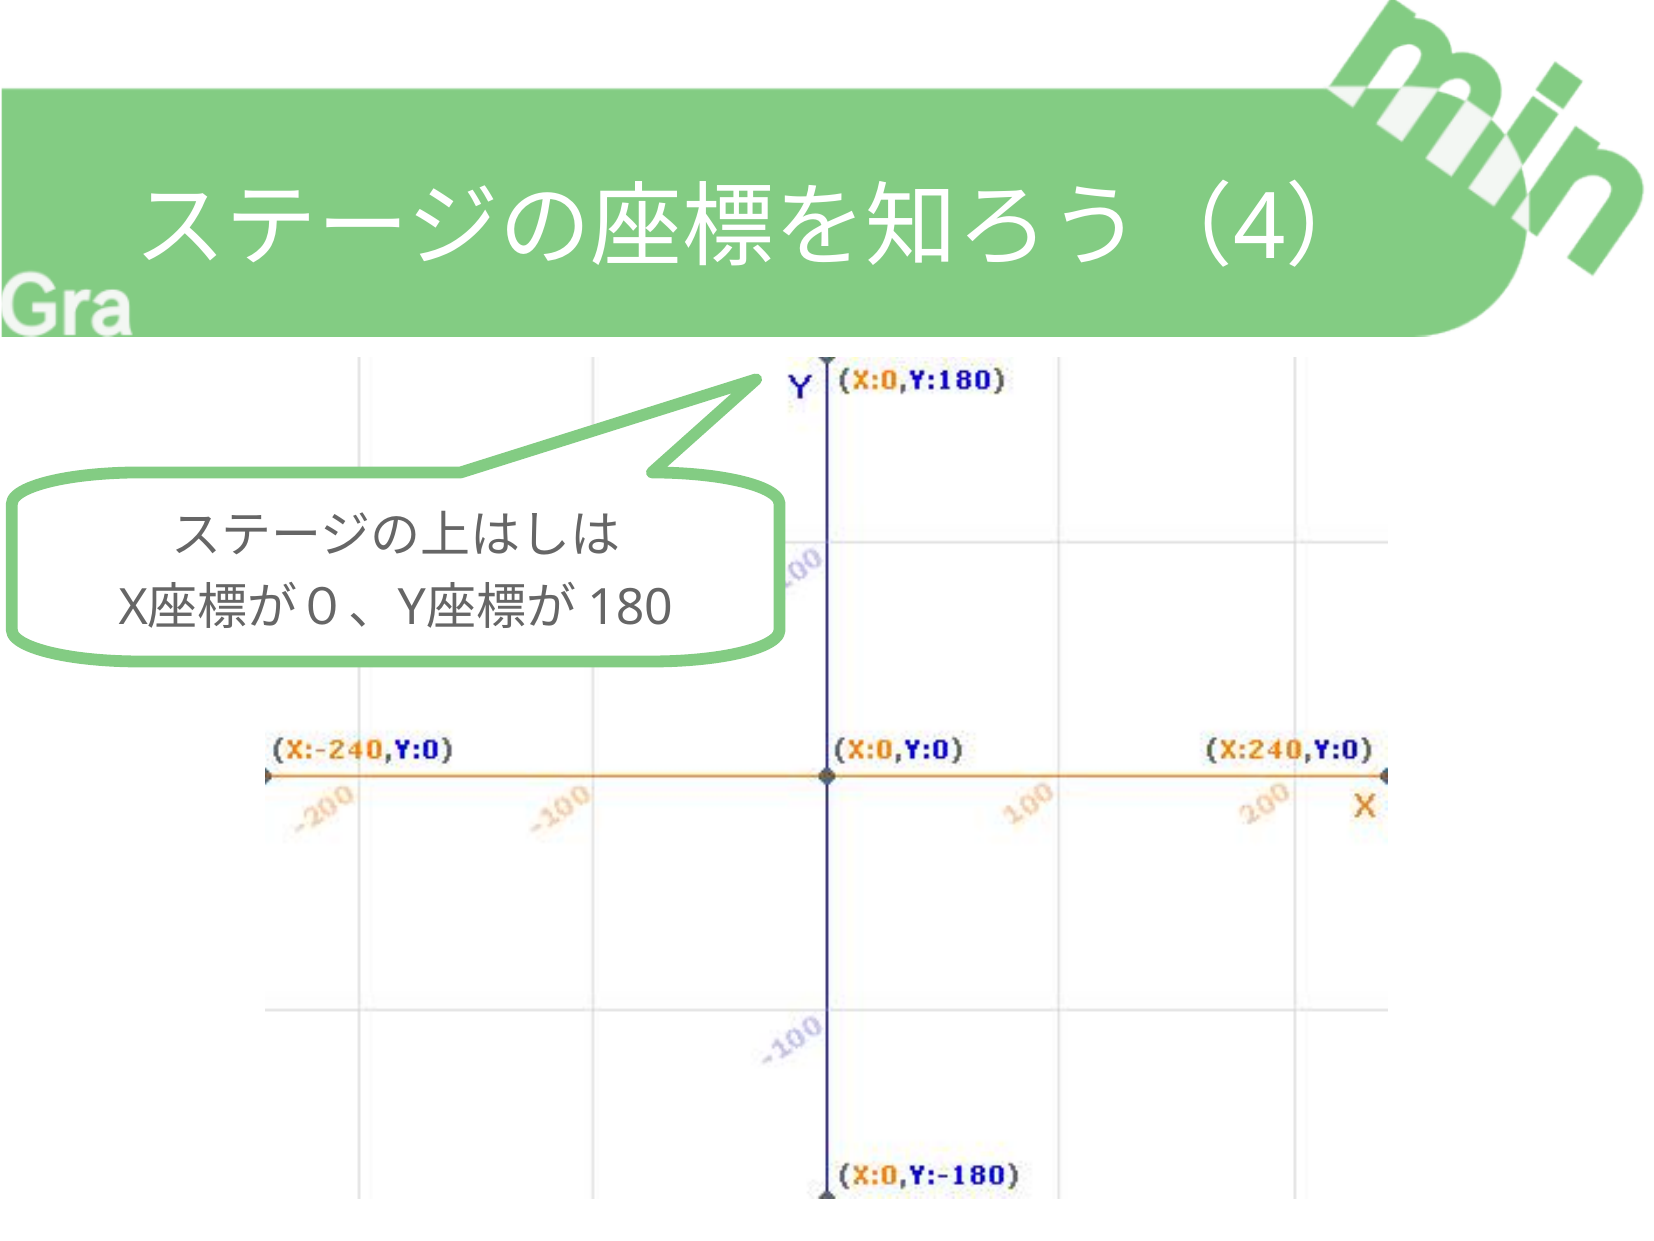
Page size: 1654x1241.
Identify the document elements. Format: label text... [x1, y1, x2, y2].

title ステージの座標を知ろう（4） [11, 147, 1501, 290]
picture [265, 357, 1388, 1199]
text_box ステージの上はしは X座標が０、Y座標が 180 [11, 379, 780, 662]
picture [1, 0, 1654, 337]
